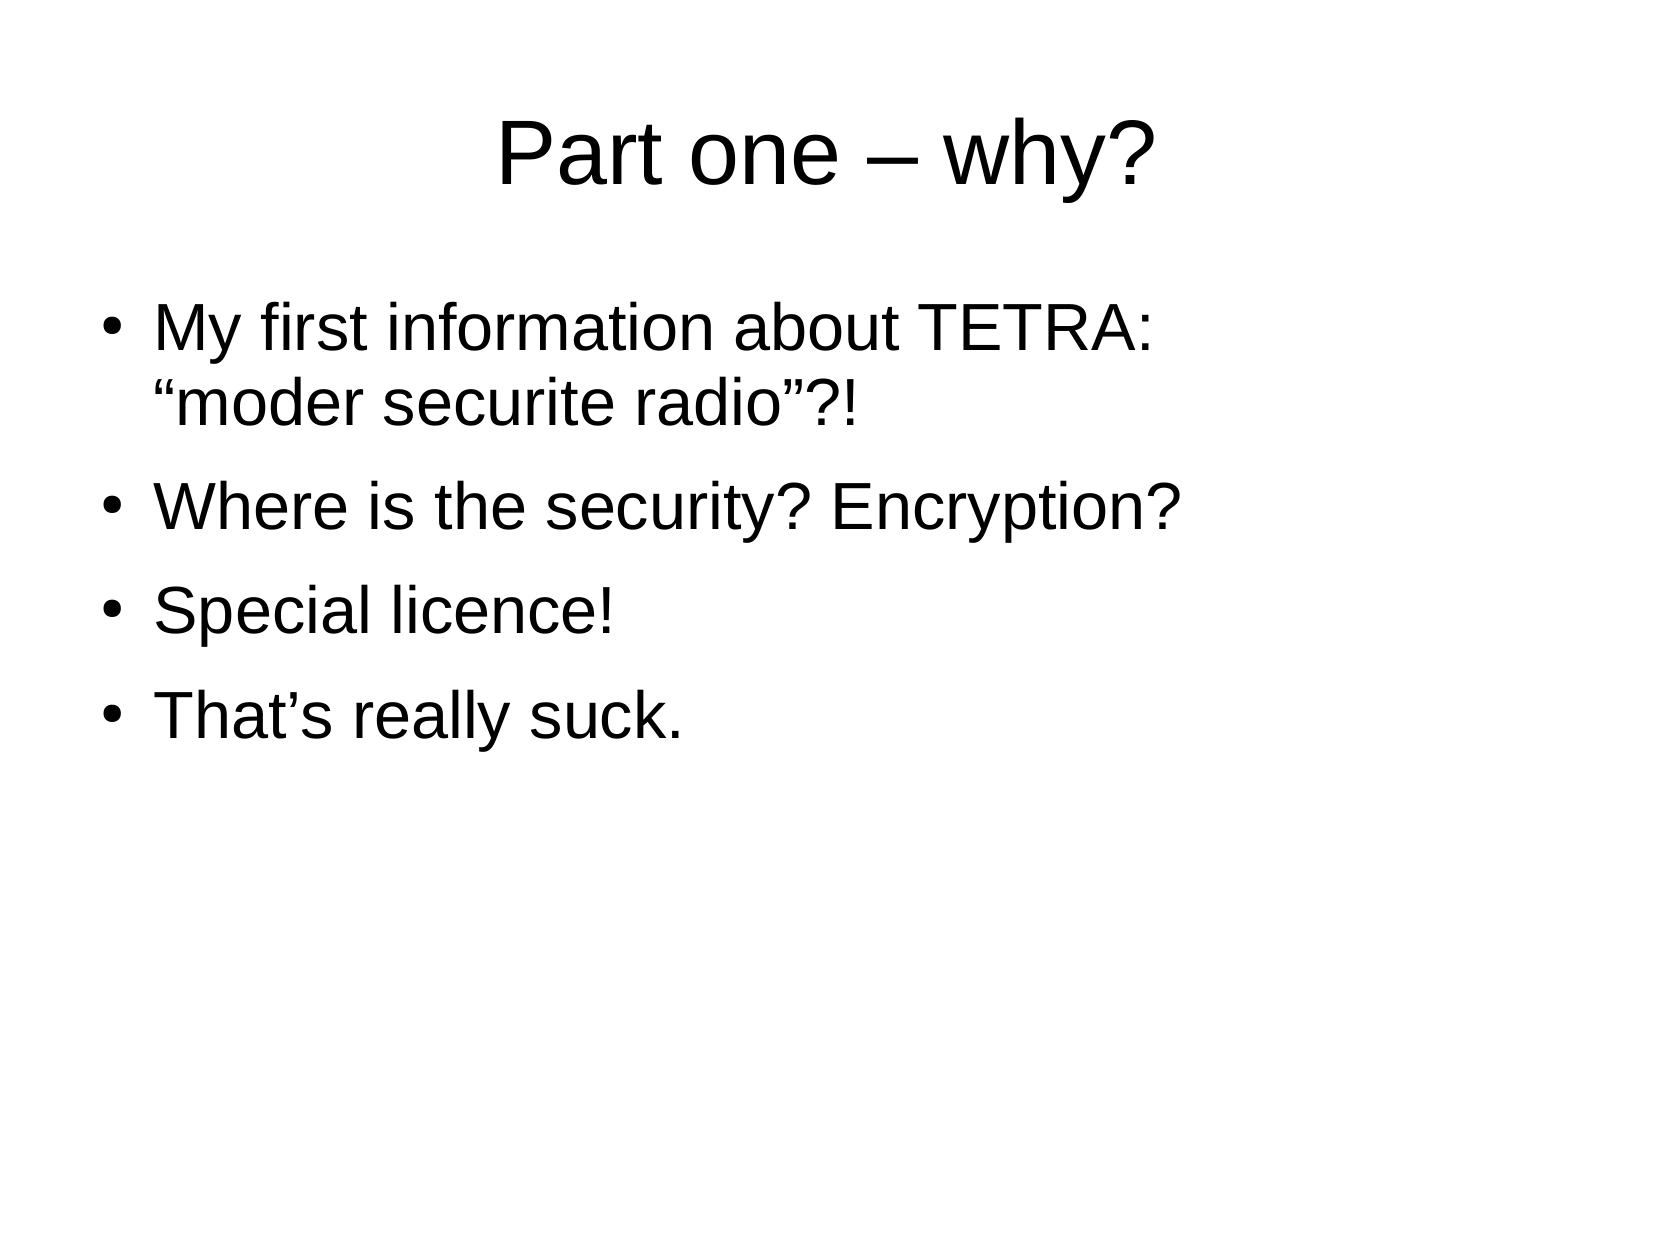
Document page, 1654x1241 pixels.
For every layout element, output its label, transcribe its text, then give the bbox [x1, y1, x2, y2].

list My first information about TETRA: “moder securite radio”?! Where is the security? Encryption? Special licence! That’s really suck. [82, 290, 1571, 1010]
title Part one – why? [82, 49, 1571, 257]
